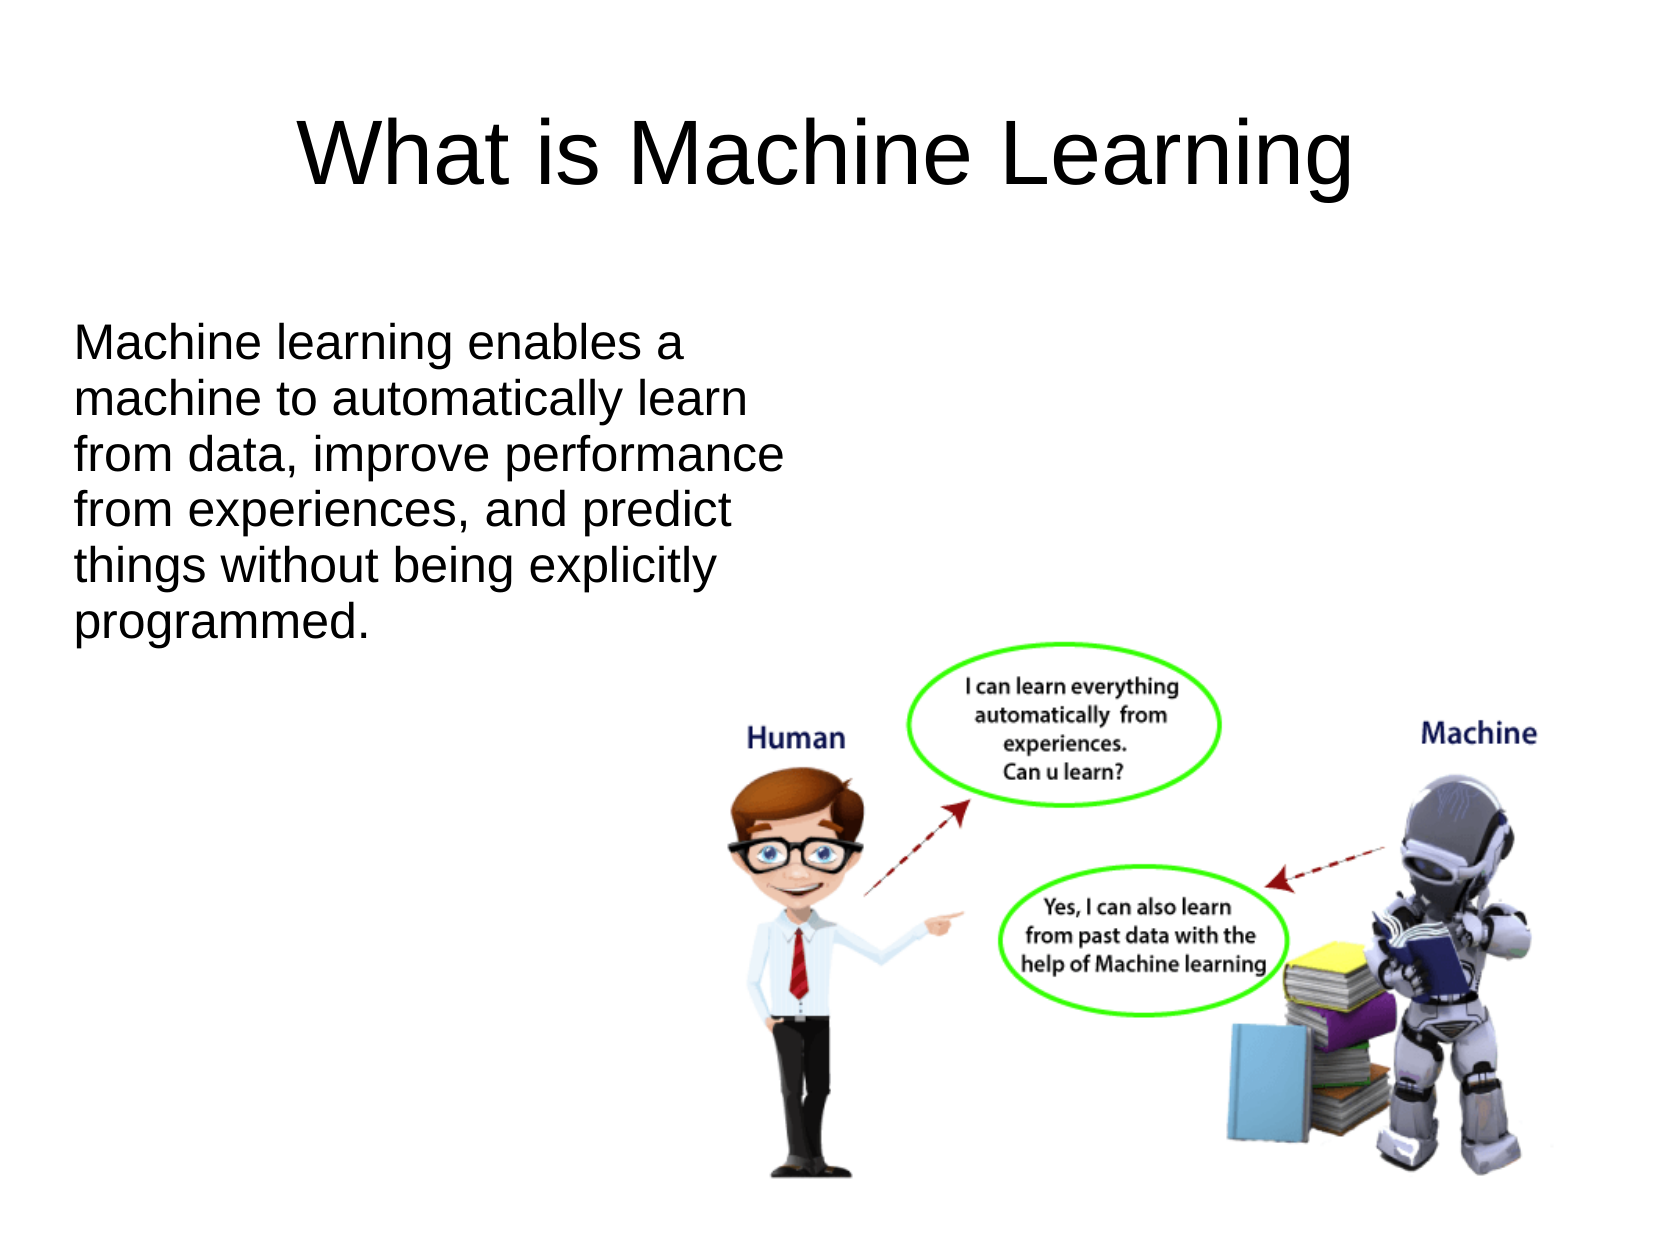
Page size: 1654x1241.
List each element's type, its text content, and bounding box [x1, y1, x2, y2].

text_box Machine learning enables a machine to automatically learn from data, improve performance from experiences, and predict things without being explicitly programmed. [58, 307, 804, 657]
title What is Machine Learning [82, 49, 1571, 257]
picture [673, 625, 1596, 1193]
